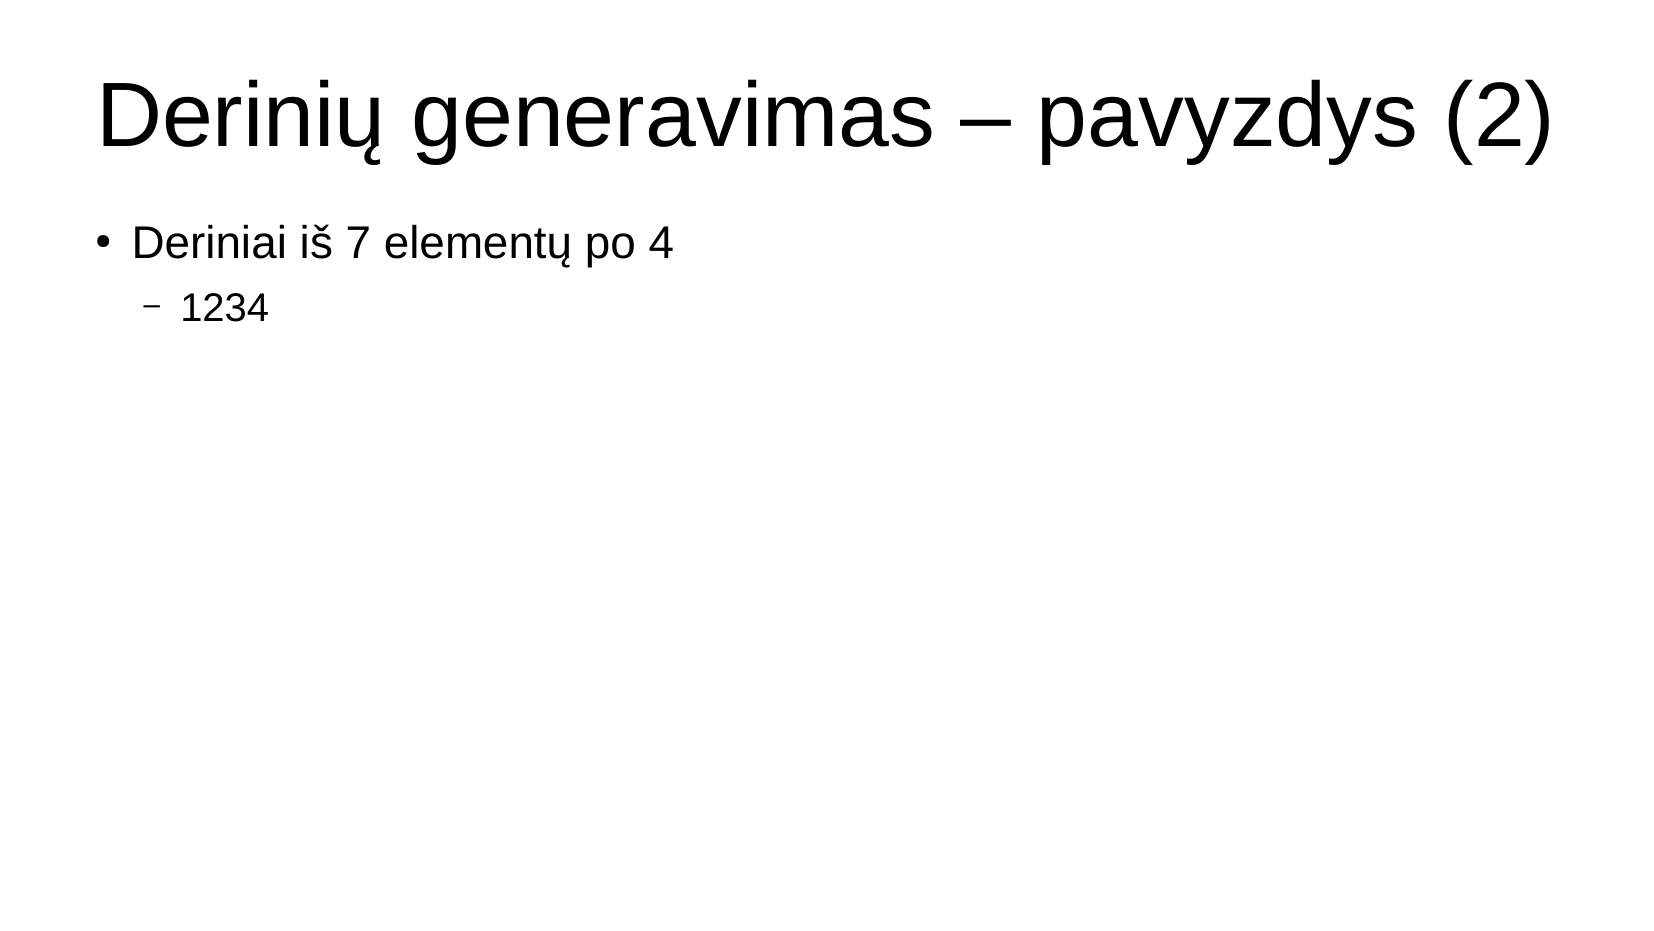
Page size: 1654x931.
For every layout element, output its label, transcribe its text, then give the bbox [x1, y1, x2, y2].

list Deriniai iš 7 elementų po 4 1234 1235 1236 1237 1245 1246 1247 ir t.t. [82, 217, 1571, 757]
title Derinių generavimas – pavyzdys (2) [82, 36, 1571, 193]
